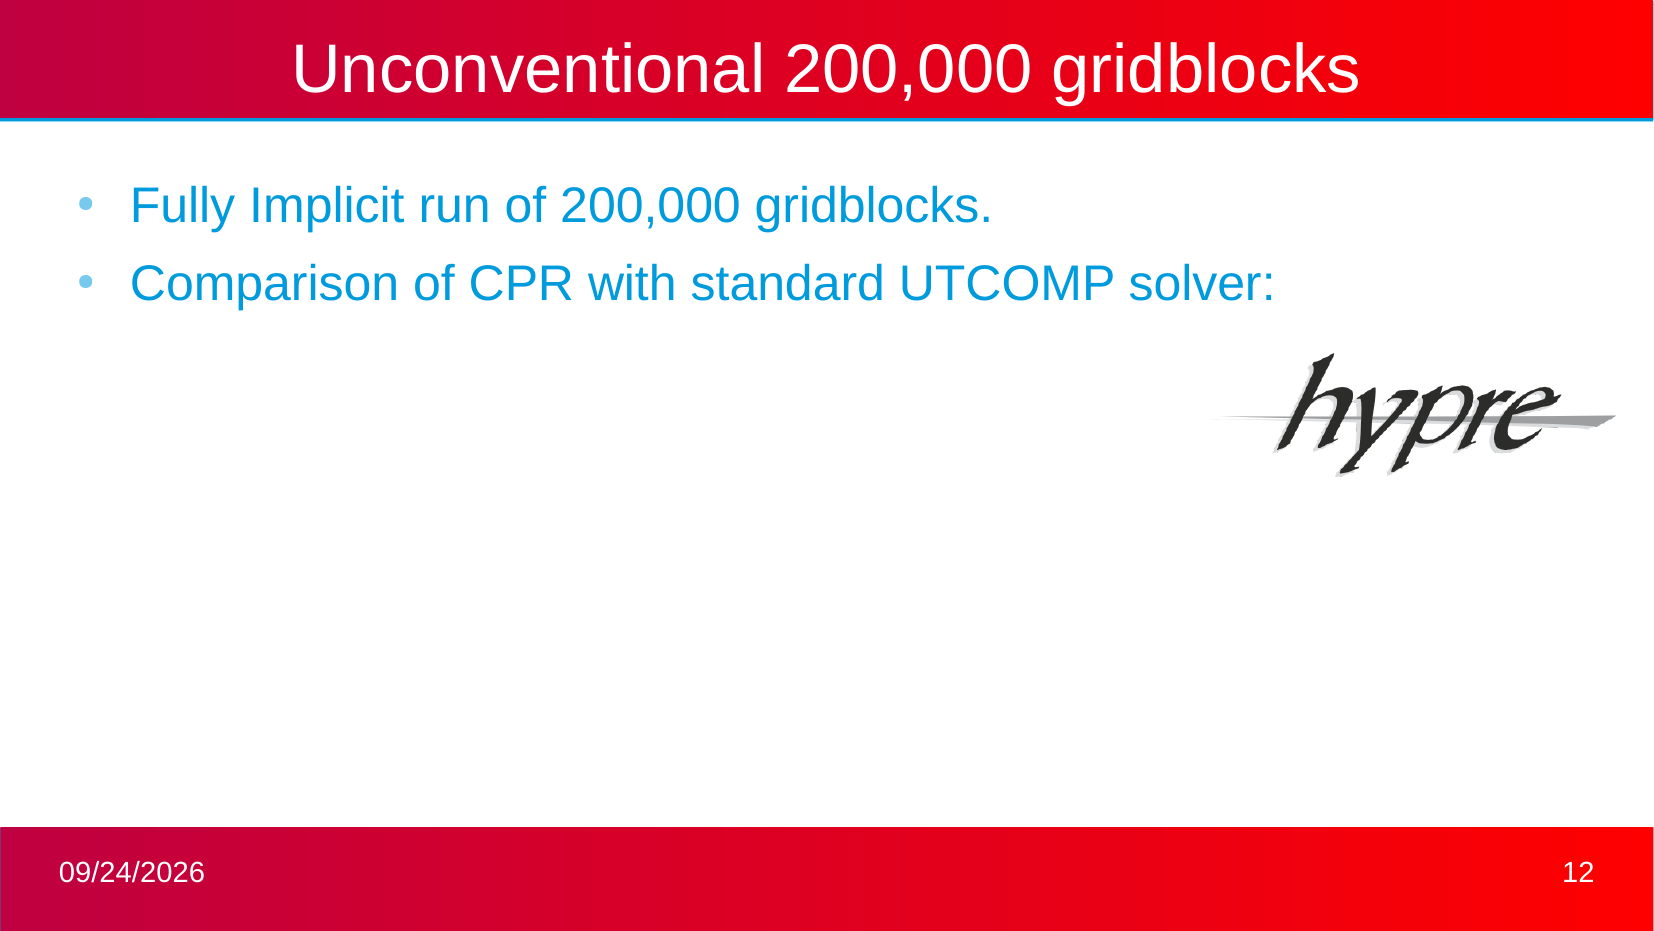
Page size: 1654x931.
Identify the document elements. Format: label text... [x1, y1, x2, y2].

picture [1209, 353, 1616, 477]
title Unconventional 200,000 gridblocks [59, 29, 1595, 108]
list Fully Implicit run of 200,000 gridblocks. Comparison of CPR with standard UTCOMP solver: [59, 177, 1595, 768]
